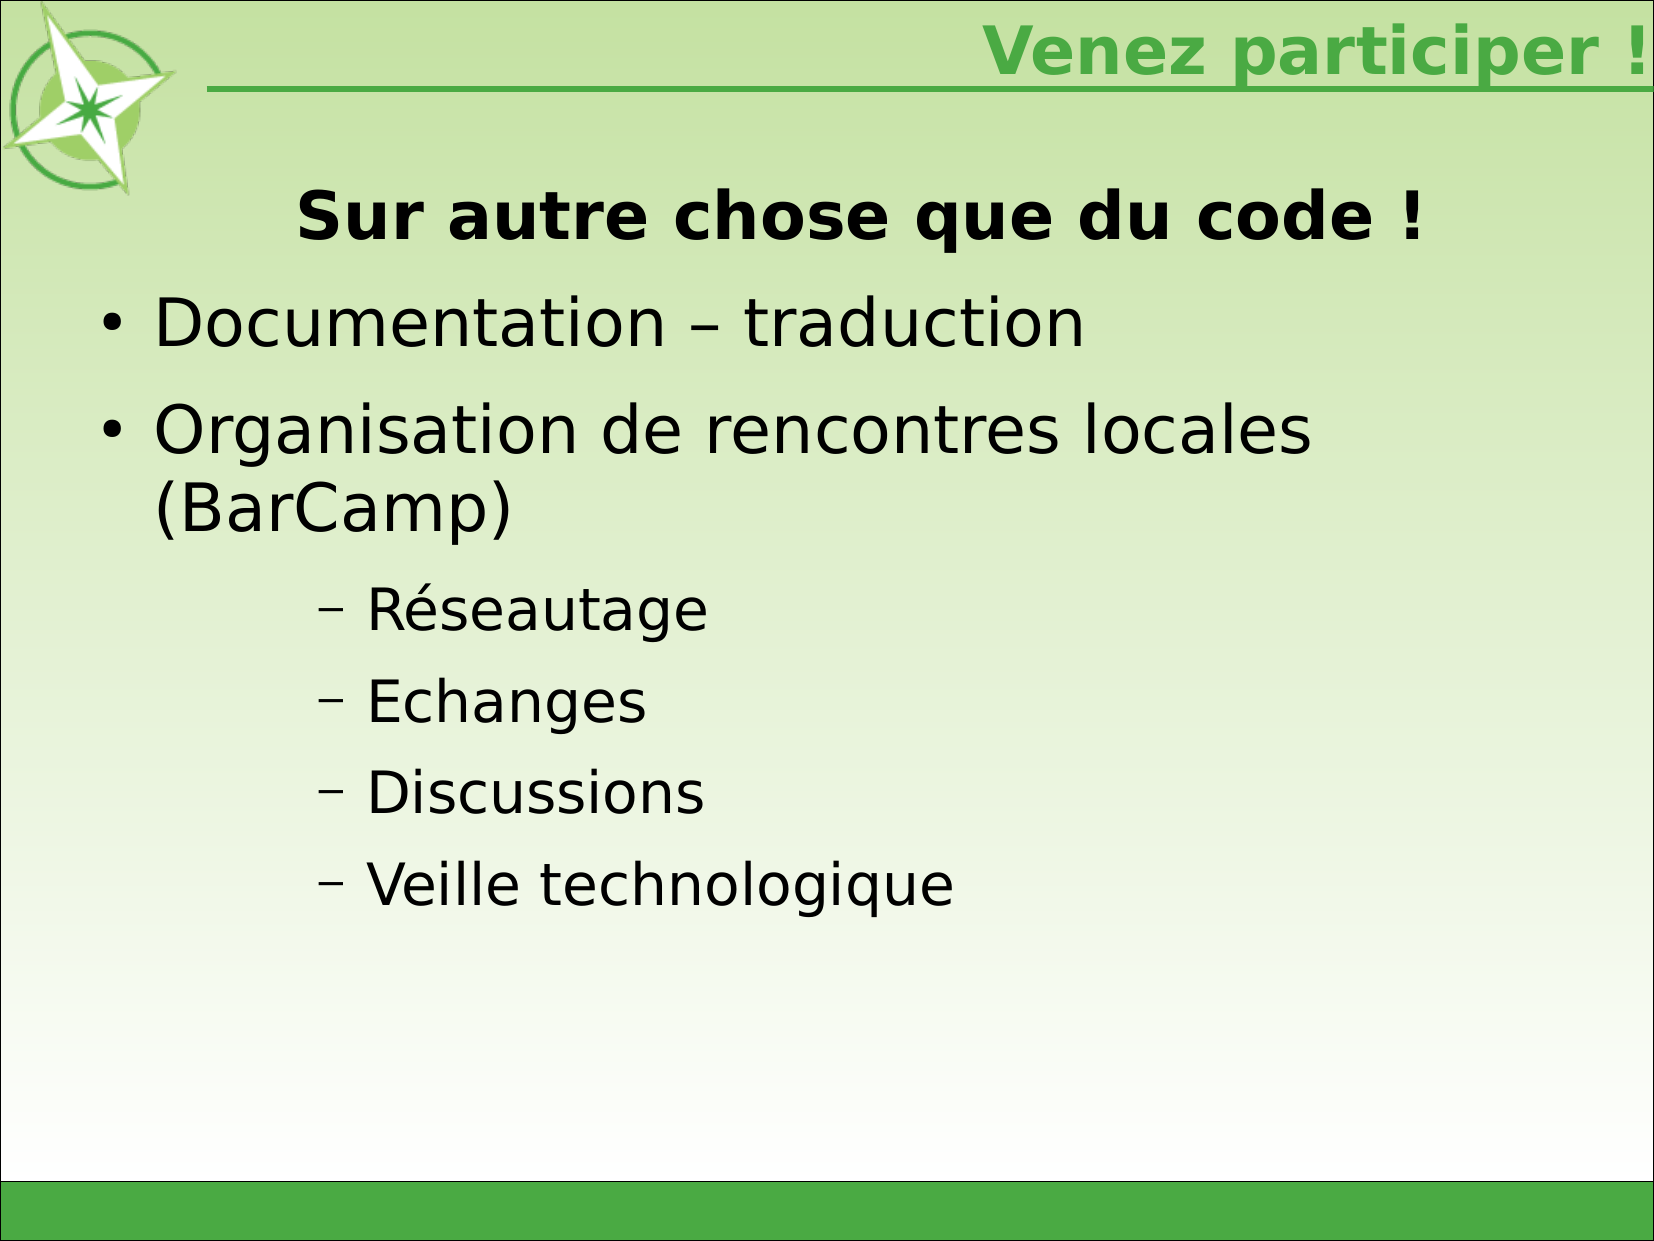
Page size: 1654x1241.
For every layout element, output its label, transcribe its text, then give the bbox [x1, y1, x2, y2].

title Venez participer ! [165, 2, 1654, 101]
picture [2, 0, 178, 197]
list Sur autre chose que du code ! Documentation – traduction Organisation de rencontres locales (BarCamp) Réseautage Echanges Discussions Veille technologique [82, 177, 1571, 1109]
